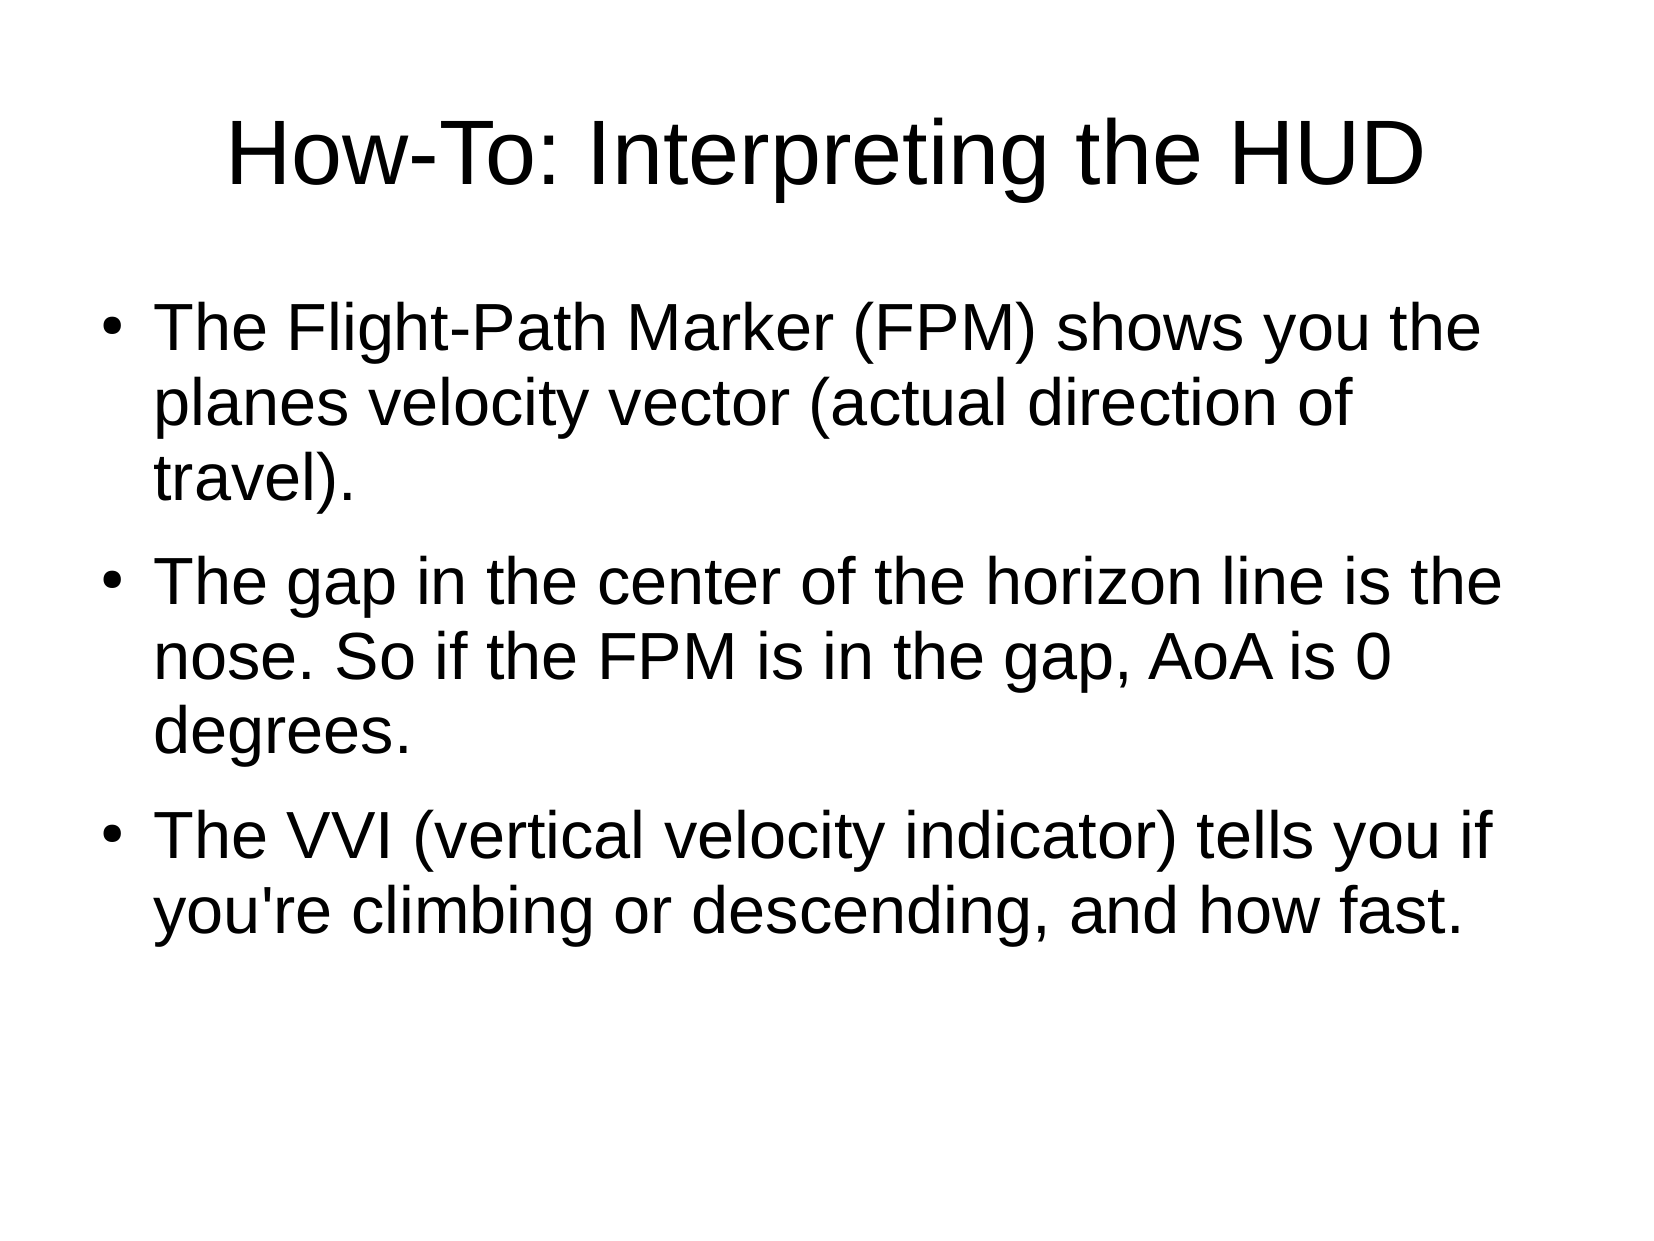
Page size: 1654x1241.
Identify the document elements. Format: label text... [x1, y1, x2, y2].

list The Flight-Path Marker (FPM) shows you the planes velocity vector (actual direction of travel). The gap in the center of the horizon line is the nose. So if the FPM is in the gap, AoA is 0 degrees. The VVI (vertical velocity indicator) tells you if you're climbing or descending, and how fast. [82, 290, 1571, 1010]
title How-To: Interpreting the HUD [82, 49, 1571, 257]
